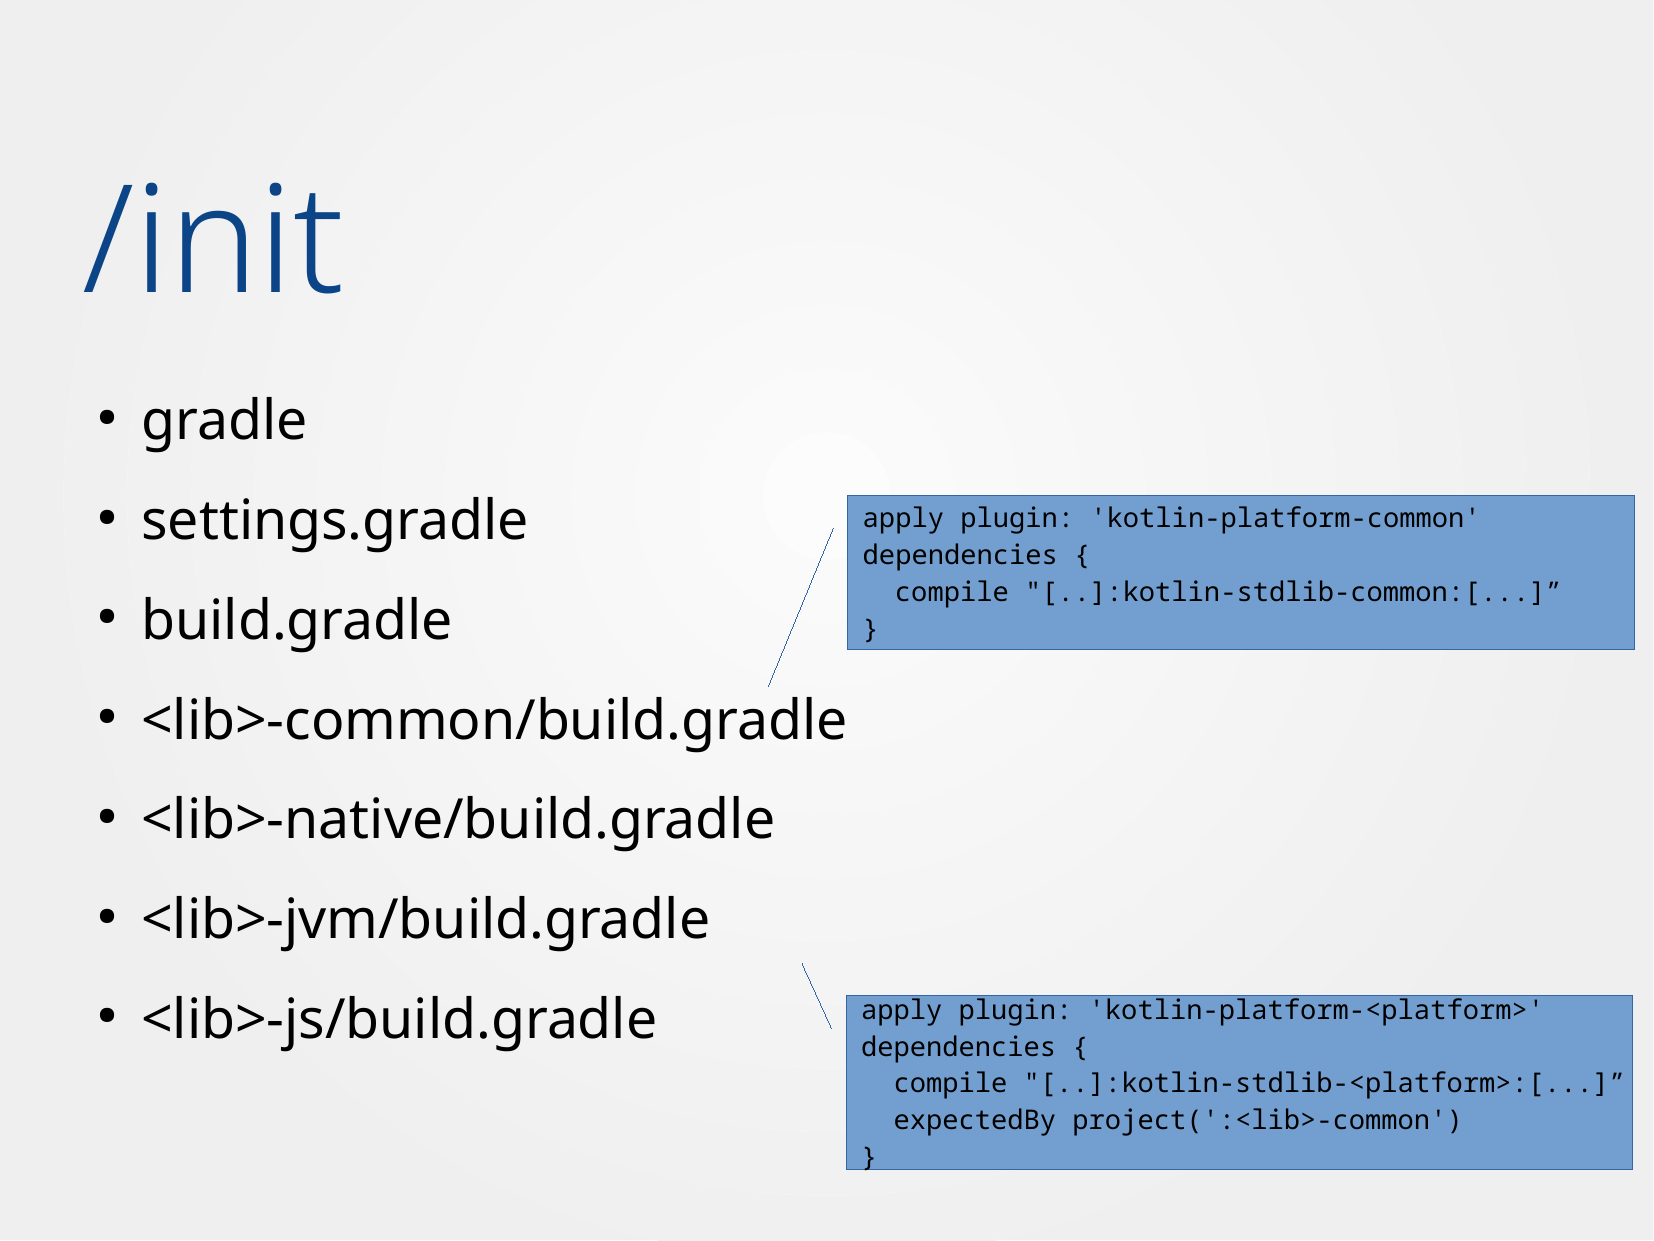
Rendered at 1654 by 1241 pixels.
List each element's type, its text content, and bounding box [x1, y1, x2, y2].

list gradle settings.gradle build.gradle <lib>-common/build.gradle <lib>-native/build.gradle <lib>-jvm/build.gradle <lib>-js/build.gradle [82, 380, 1571, 1060]
title /init [82, 80, 1565, 337]
text_box apply plugin: 'kotlin-platform-common' dependencies { compile "[..]:kotlin-stdlib-common:[...]” } [848, 495, 1634, 650]
text_box apply plugin: 'kotlin-platform-<platform>' dependencies { compile "[..]:kotlin-stdlib-<platform>:[...]” expectedBy project(':<lib>-common') } [846, 996, 1633, 1169]
